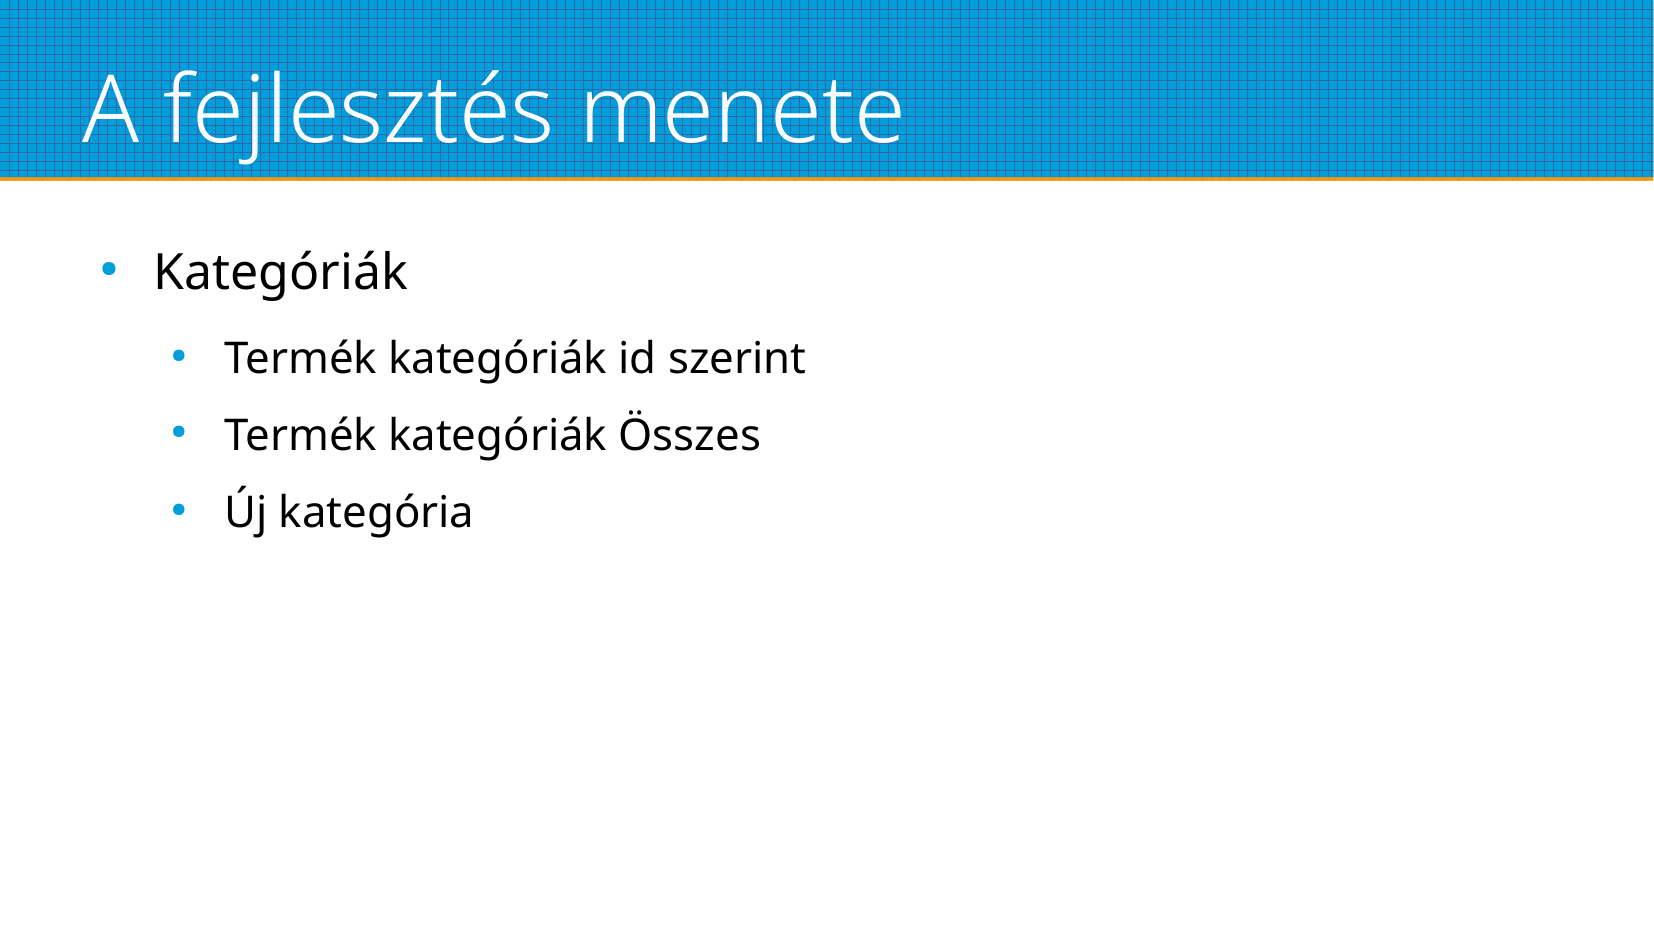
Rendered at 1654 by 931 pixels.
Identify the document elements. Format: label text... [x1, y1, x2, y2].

list Kategóriák Termék kategóriák id szerint Termék kategóriák Összes Új kategória [82, 236, 1563, 811]
title A fejlesztés menete [82, 14, 1571, 171]
